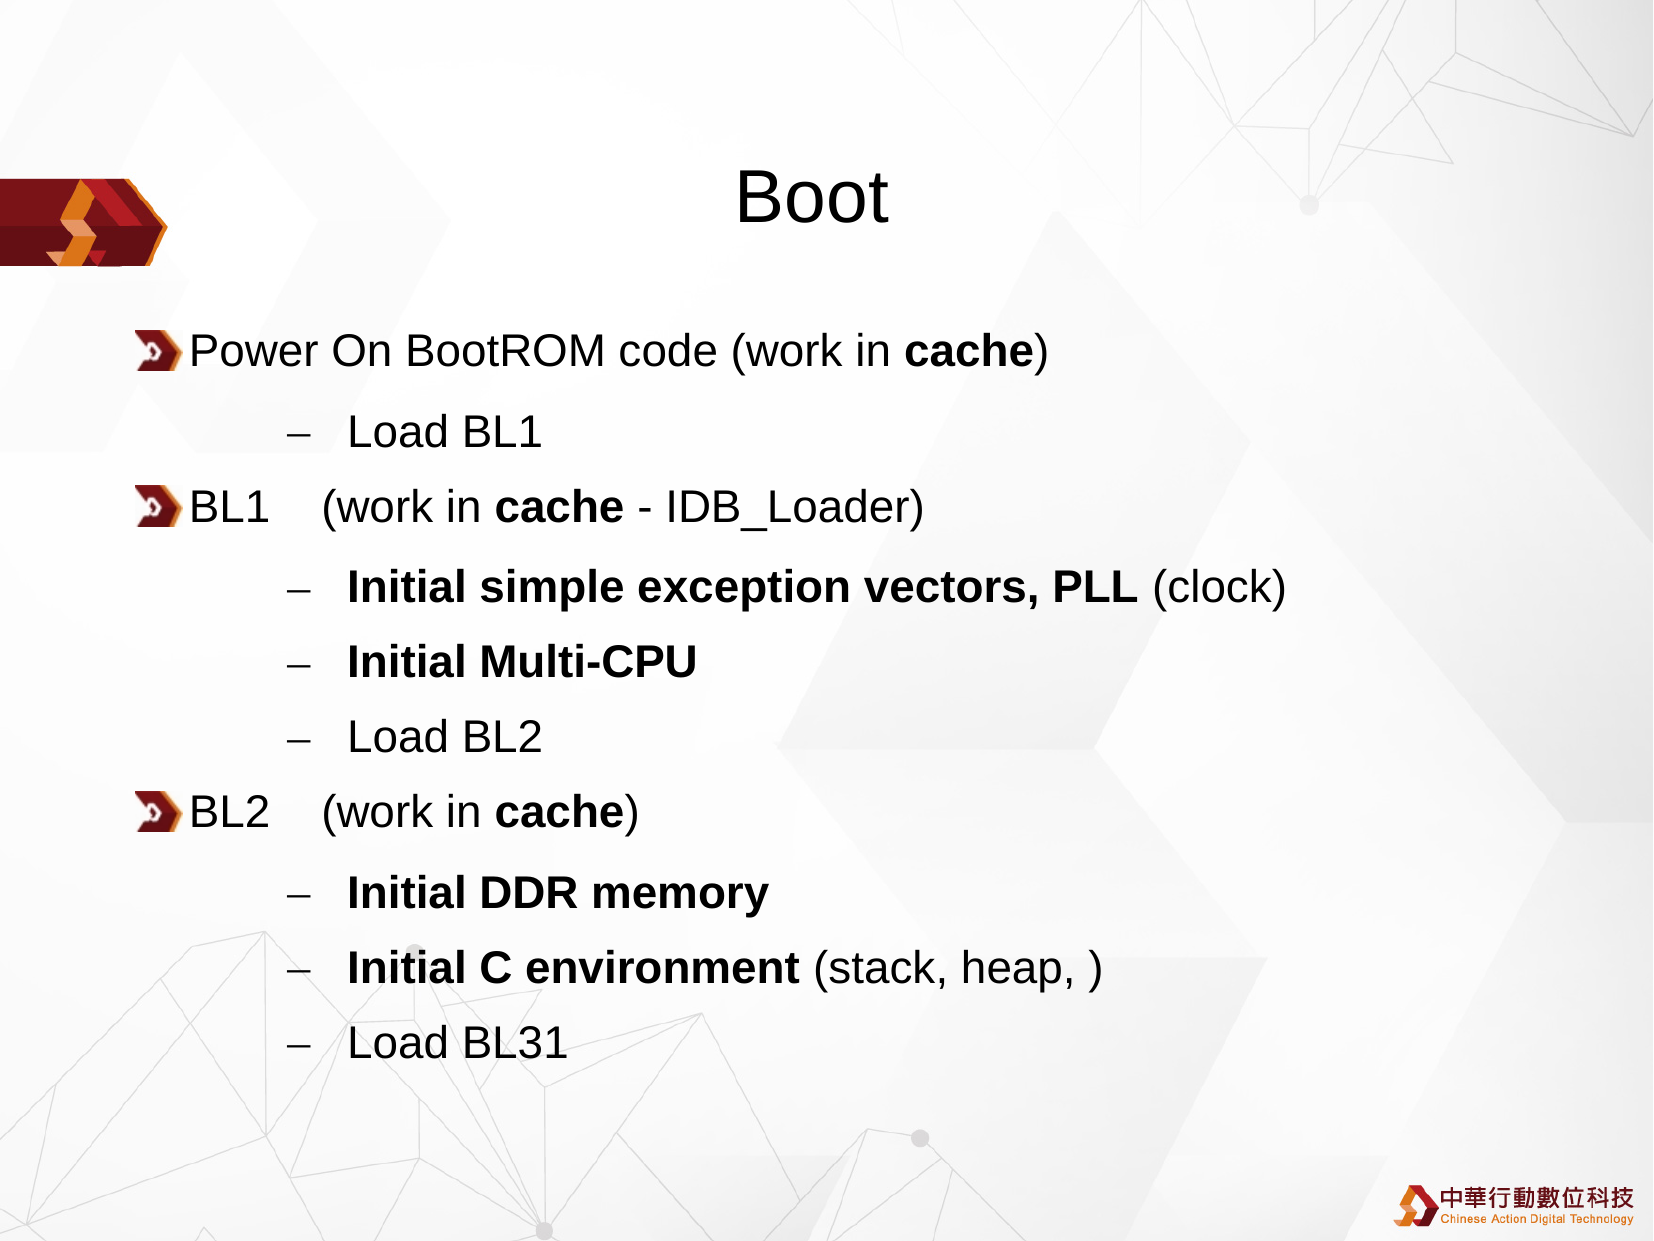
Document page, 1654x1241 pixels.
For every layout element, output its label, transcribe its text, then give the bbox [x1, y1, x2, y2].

title Boot [118, 112, 1506, 281]
picture [0, 0, 1654, 1241]
list Power On BootROM code (work in cache) Load BL1 BL1 (work in cache - IDB_Loader) Initial simple exception vectors, PLL (clock) Initial Multi-CPU Load BL2 BL2 (work in cache) Initial DDR memory Initial C environment (stack, heap, ) Load BL31 [118, 324, 1571, 1074]
